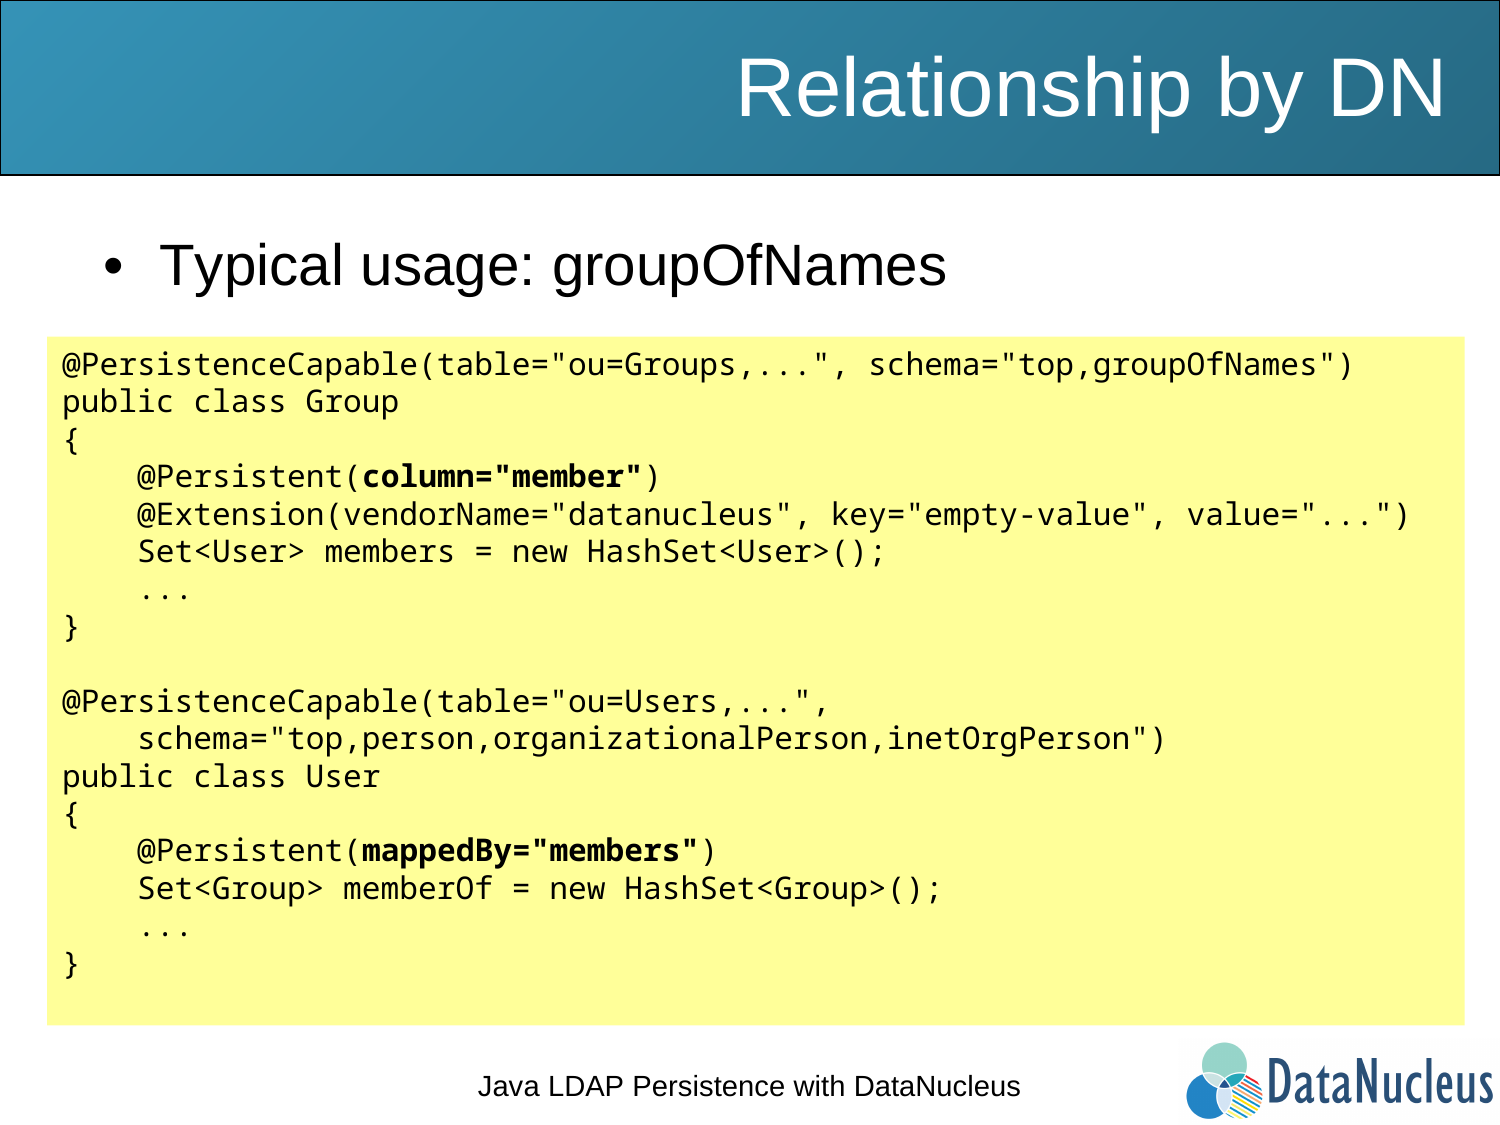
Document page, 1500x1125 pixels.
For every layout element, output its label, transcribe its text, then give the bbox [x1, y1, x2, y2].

list Typical usage: groupOfNames [88, 224, 1439, 336]
picture [1178, 1038, 1500, 1125]
text_box @PersistenceCapable(table="ou=Groups,...", schema="top,groupOfNames") public class Group { @Persistent(column="member") @Extension(vendorName="datanucleus", key="empty-value", value="...") Set<User> members = new HashSet<User>(); ... } @PersistenceCapable(table="ou=Users,...", schema="top,person,organizationalPerson,inetOrgPerson") public class User { @Persistent(mappedBy="members") Set<Group> memberOf = new HashSet<Group>(); ... } [47, 336, 1465, 1026]
title Relationship by DN [88, 12, 1463, 163]
